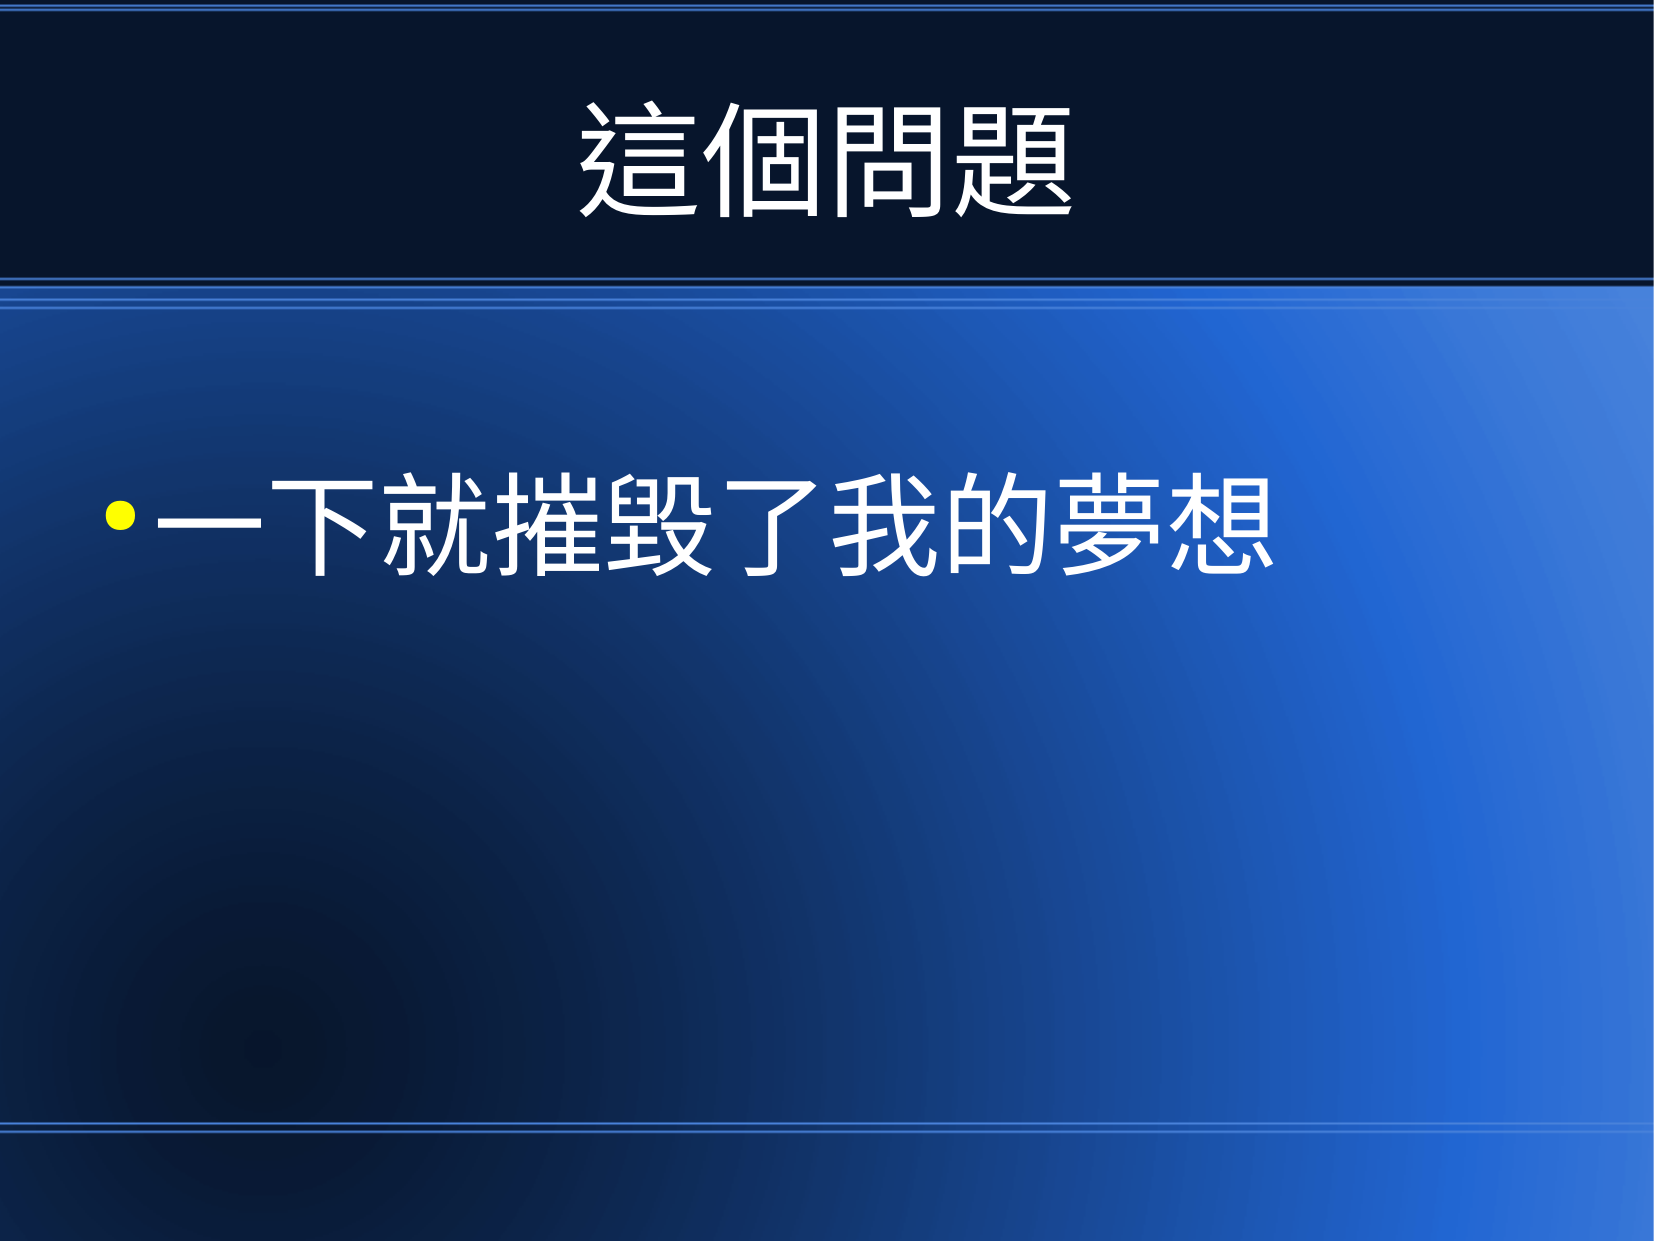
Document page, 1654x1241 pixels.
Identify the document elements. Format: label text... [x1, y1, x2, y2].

list 一下就摧毀了我的夢想 [82, 355, 1571, 1241]
picture [0, 0, 1654, 1241]
title 這個問題 [82, 49, 1571, 257]
